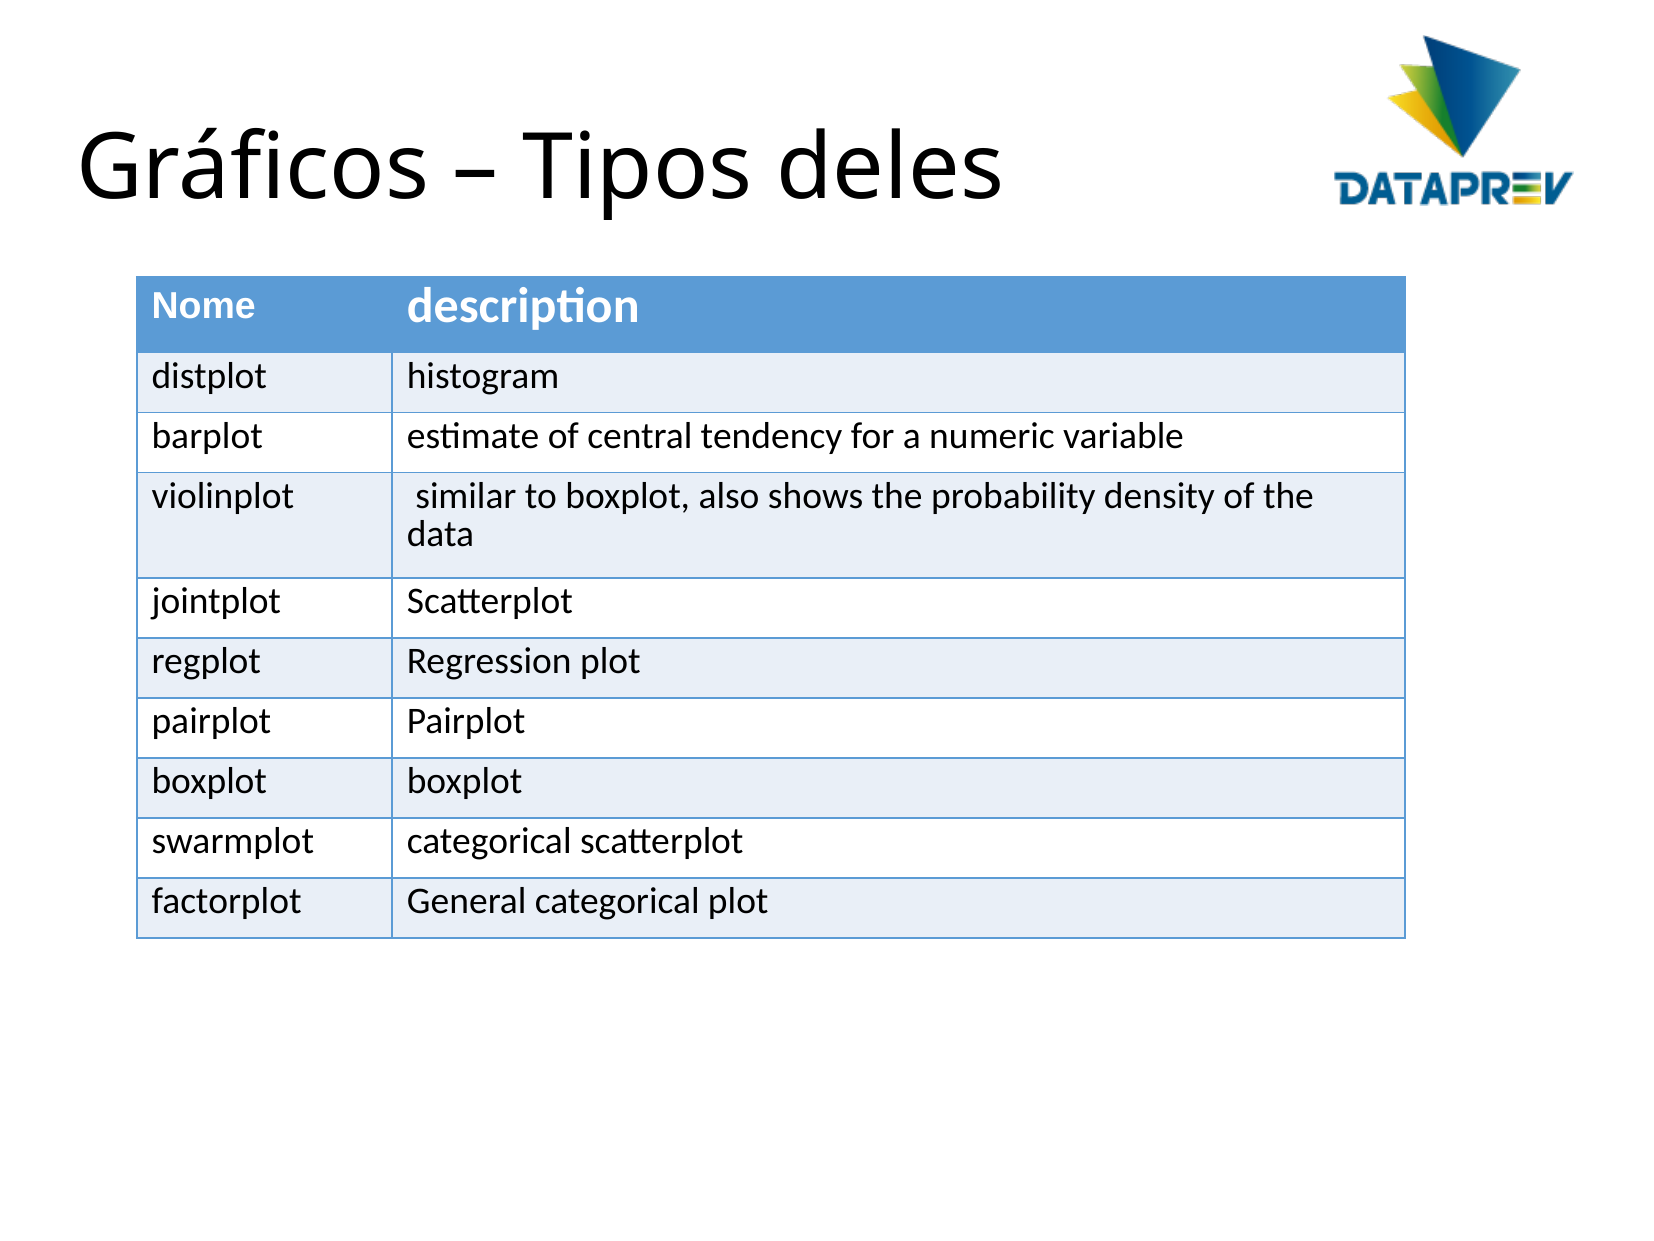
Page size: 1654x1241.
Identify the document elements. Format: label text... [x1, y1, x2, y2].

table_header description [393, 278, 1404, 352]
table_cell Scatterplot [393, 579, 1404, 637]
table_header Nome [138, 278, 391, 352]
table_cell jointplot [138, 579, 391, 637]
title Gráficos – Tipos deles [76, 108, 1306, 213]
table_cell categorical scatterplot [393, 819, 1404, 877]
table_cell barplot [138, 413, 391, 472]
table_cell Regression plot [393, 639, 1404, 697]
table_cell distplot [138, 353, 391, 412]
table_cell boxplot [138, 759, 391, 817]
table_cell Pairplot [393, 699, 1404, 757]
table_cell violinplot [138, 473, 391, 577]
table_cell General categorical plot [393, 879, 1404, 937]
table_cell similar to boxplot, also shows the probability density of the data [393, 473, 1404, 577]
table_cell estimate of central tendency for a numeric variable [393, 413, 1404, 472]
table_cell factorplot [138, 879, 391, 937]
table_cell regplot [138, 639, 391, 697]
table_cell pairplot [138, 699, 391, 757]
table_cell histogram [393, 353, 1404, 412]
table_cell swarmplot [138, 819, 391, 877]
table_cell boxplot [393, 759, 1404, 817]
picture [1334, 35, 1574, 206]
